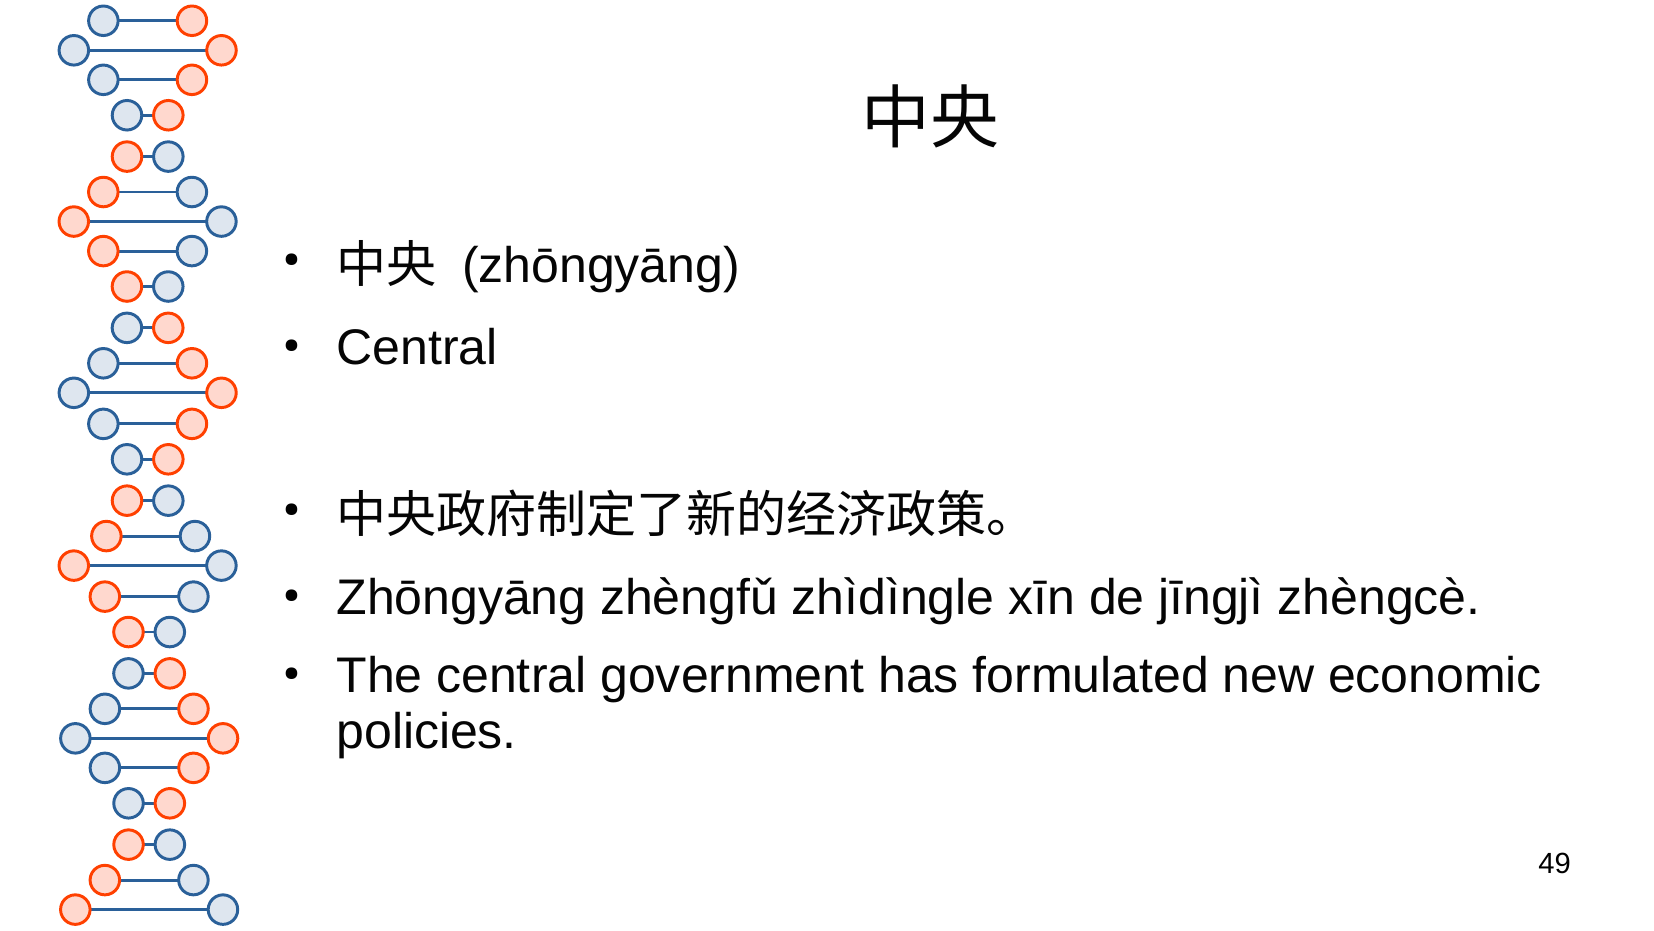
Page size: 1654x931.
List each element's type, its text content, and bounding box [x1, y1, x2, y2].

list 中央 (zhōngyāng) Central 中央政府制定了新的经济政策。 Zhōngyāng zhèngfǔ zhìdìngle xīn de jīngjì zhèngcè. The central government has formulated new economic policies. [265, 224, 1595, 764]
title 中央 [265, 35, 1595, 189]
